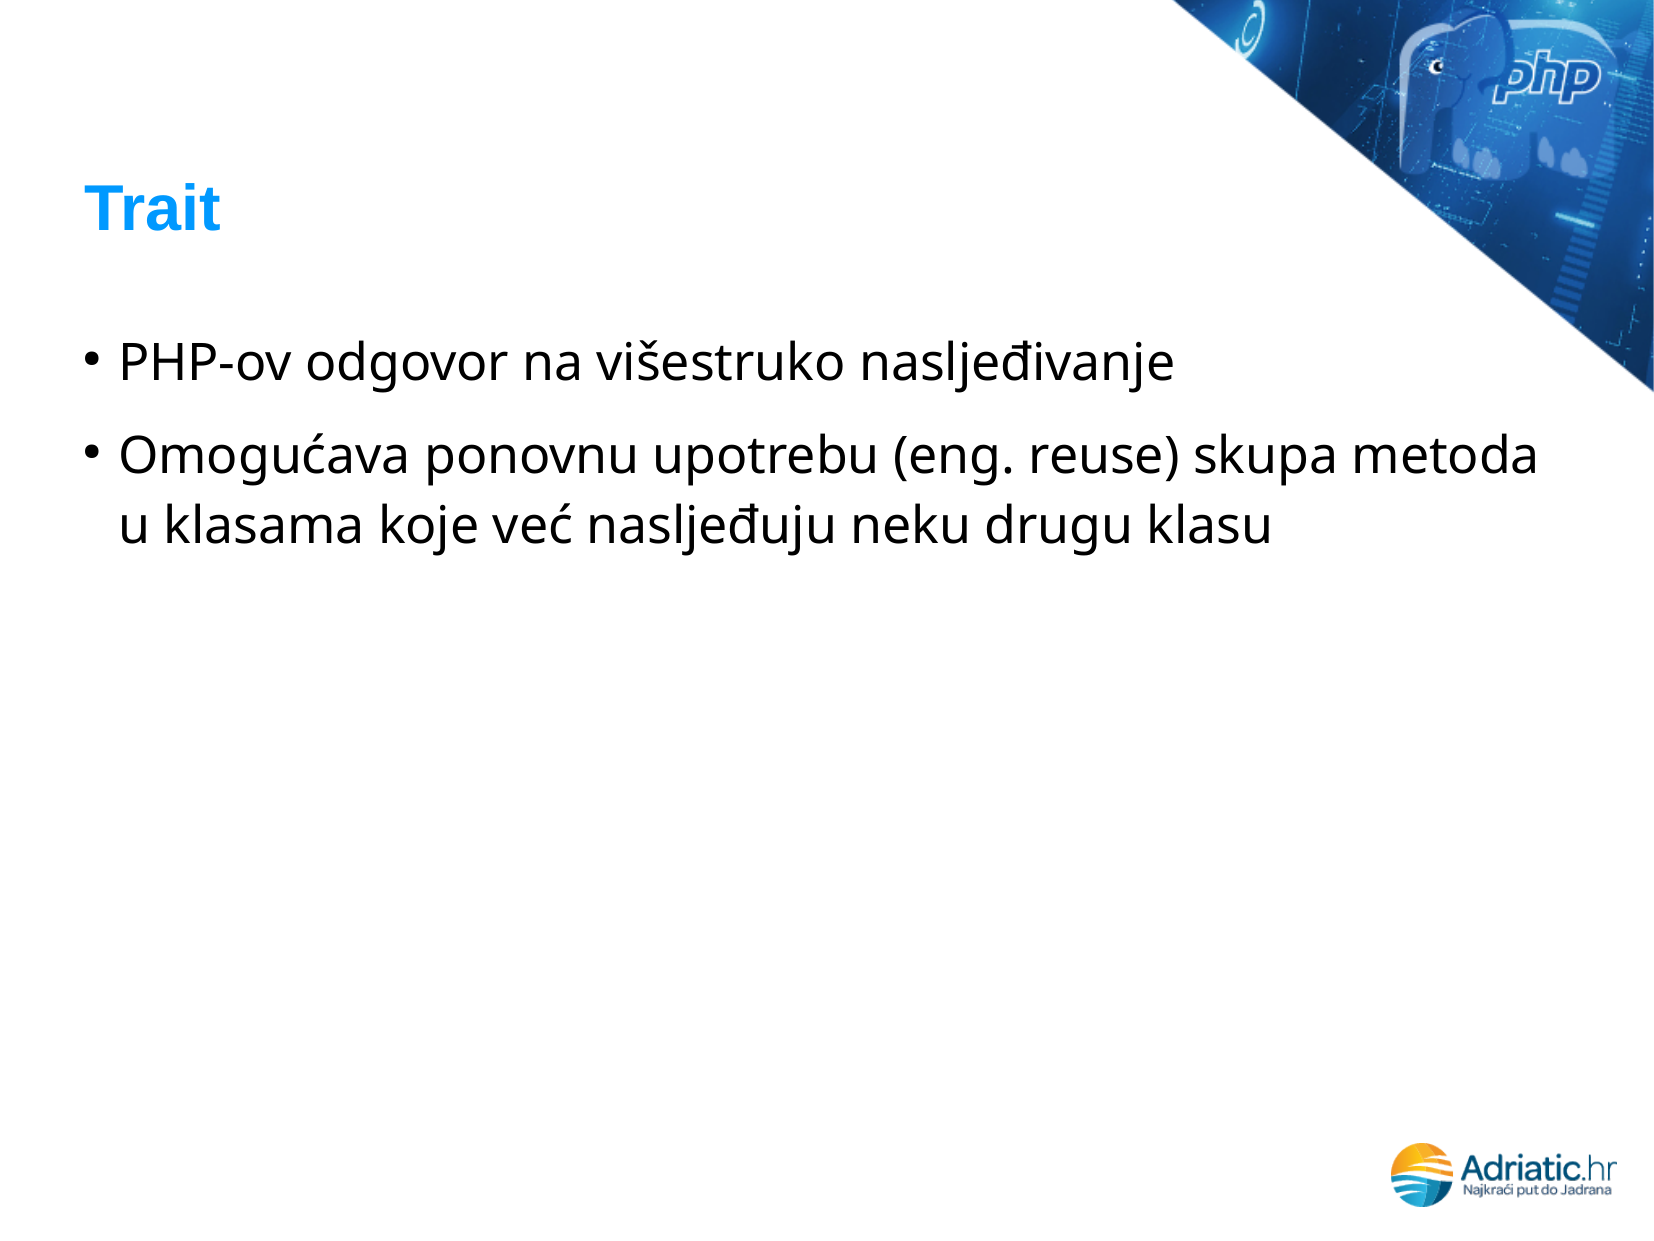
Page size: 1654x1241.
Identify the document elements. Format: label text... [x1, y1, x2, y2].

picture [1171, 0, 1654, 486]
picture [1391, 1143, 1617, 1207]
list PHP-ov odgovor na višestruko nasljeđivanje Omogućava ponovnu upotrebu (eng. reuse) skupa metoda u klasama koje već nasljeđuju neku drugu klasu [82, 324, 1571, 1130]
title Trait [84, 150, 1270, 266]
